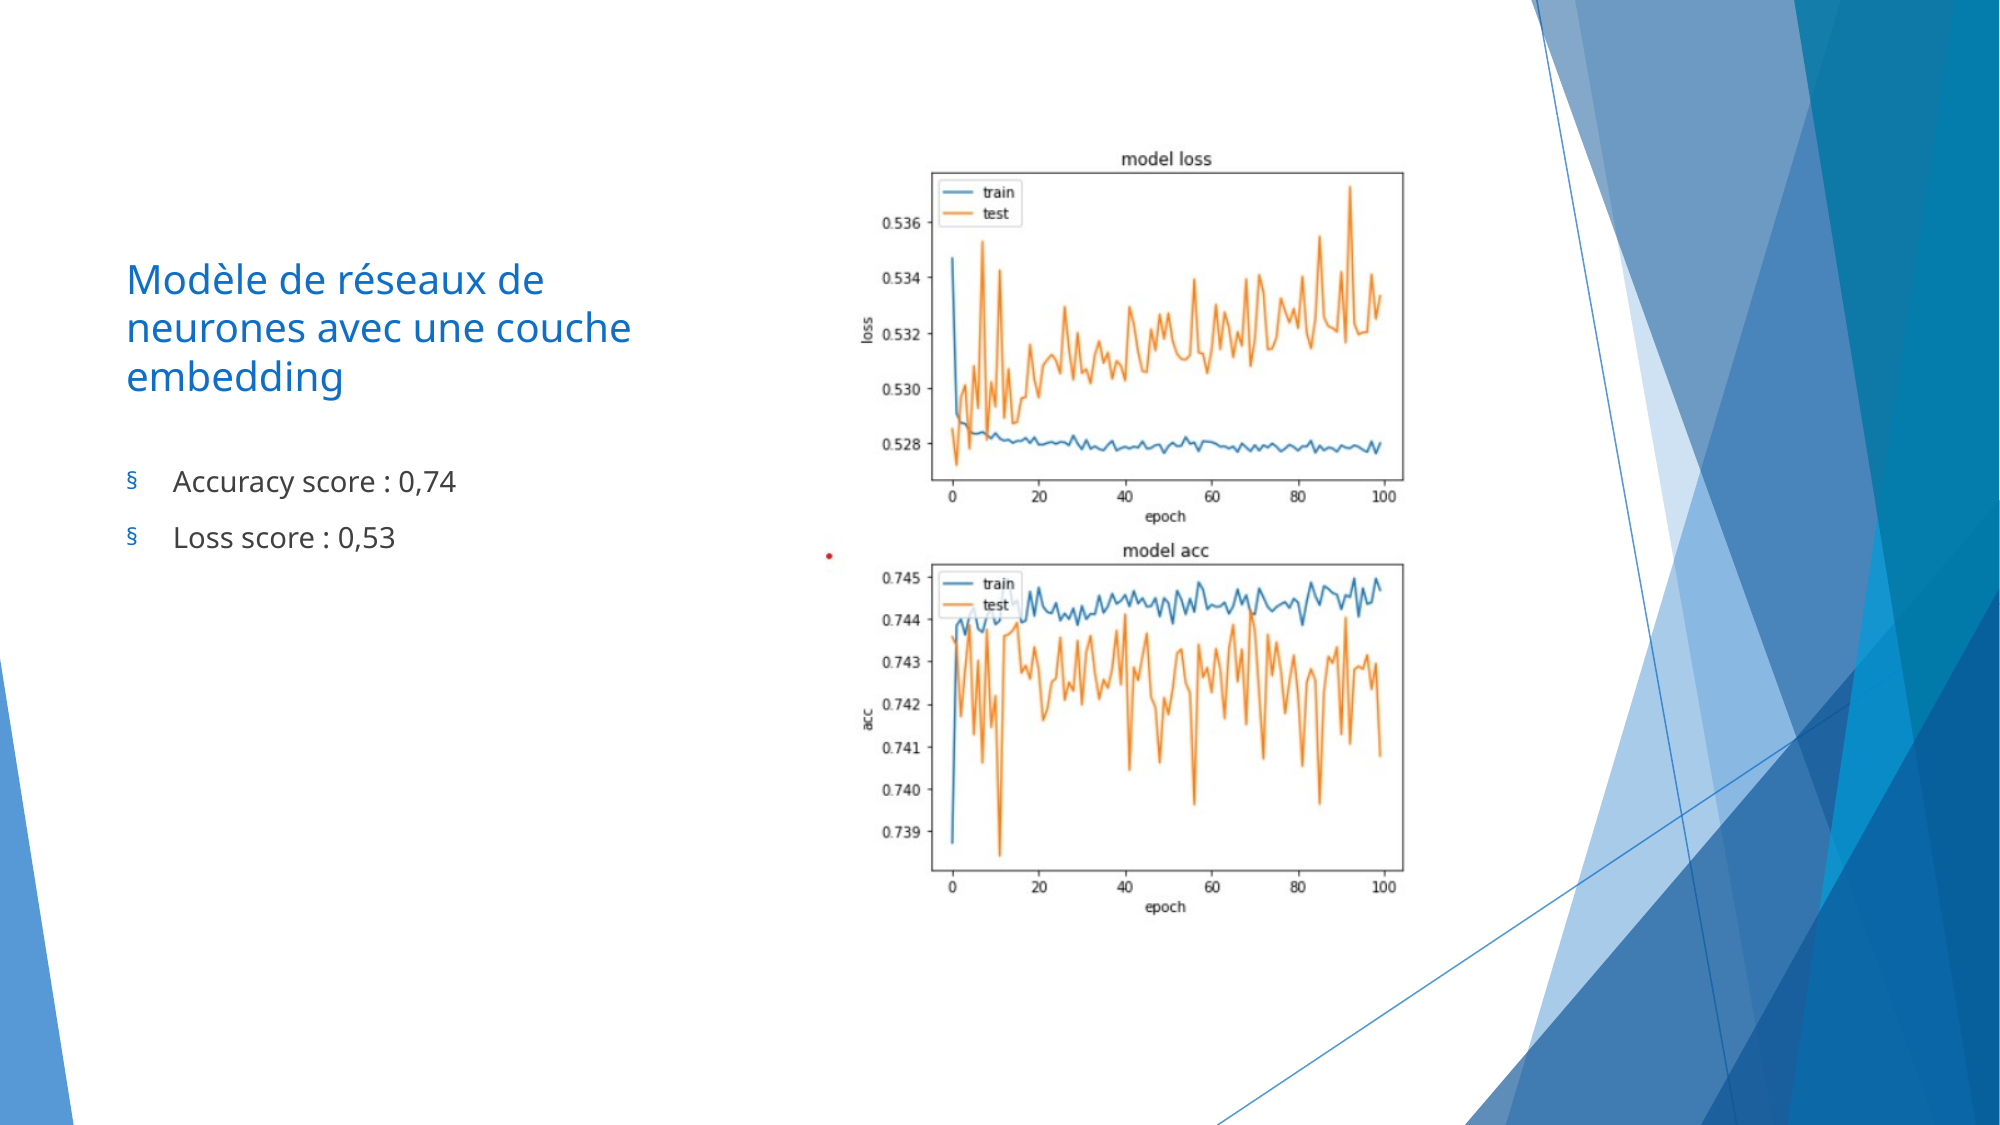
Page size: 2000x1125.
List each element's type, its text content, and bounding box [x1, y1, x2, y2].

title Modèle de réseaux de neurones avec une couche embedding [111, 245, 744, 455]
picture [825, 134, 1476, 941]
list Accuracy score : 0,74 Loss score : 0,53 [111, 455, 744, 880]
